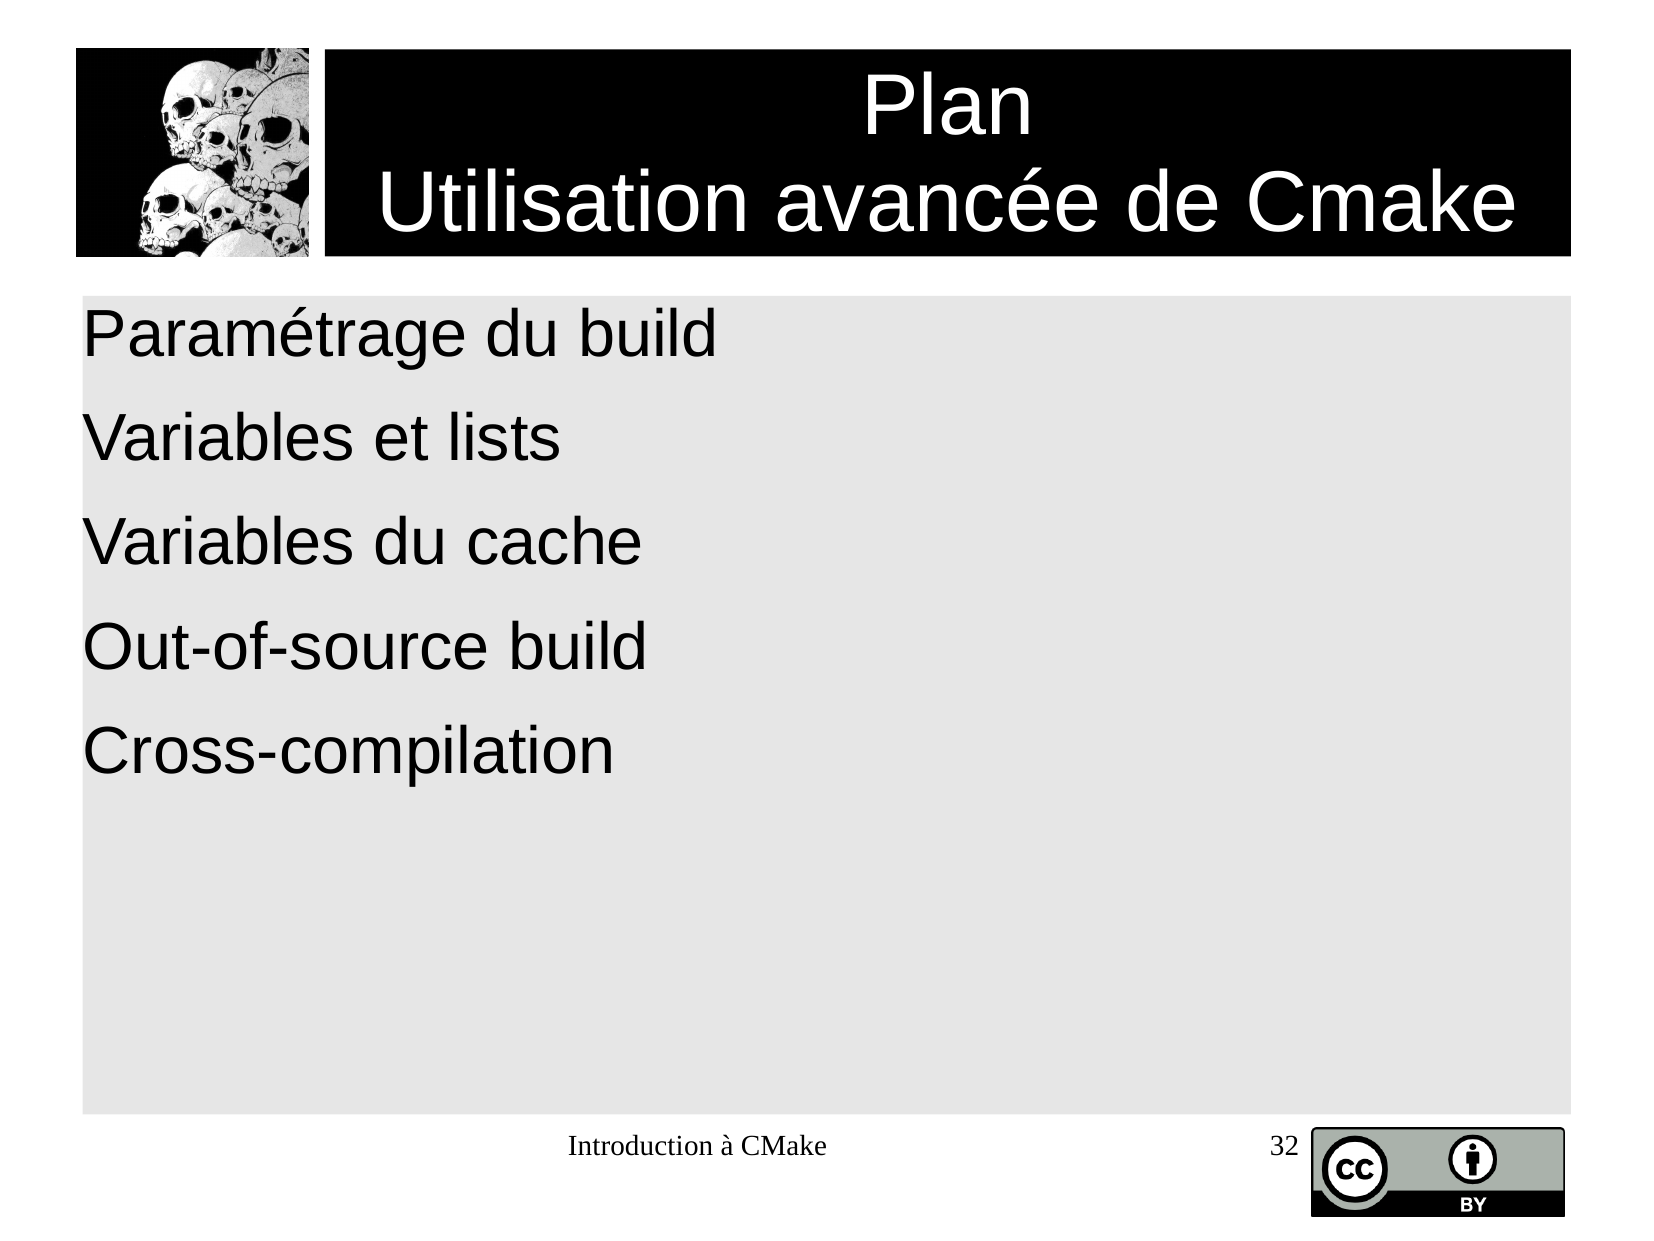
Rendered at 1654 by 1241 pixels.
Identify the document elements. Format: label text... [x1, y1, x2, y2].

list Paramétrage du build Variables et lists Variables du cache Out-of-source build Cross-compilation [82, 295, 1571, 1115]
picture [76, 48, 309, 257]
title Plan Utilisation avancée de Cmake [324, 49, 1571, 257]
picture [1311, 1127, 1565, 1217]
